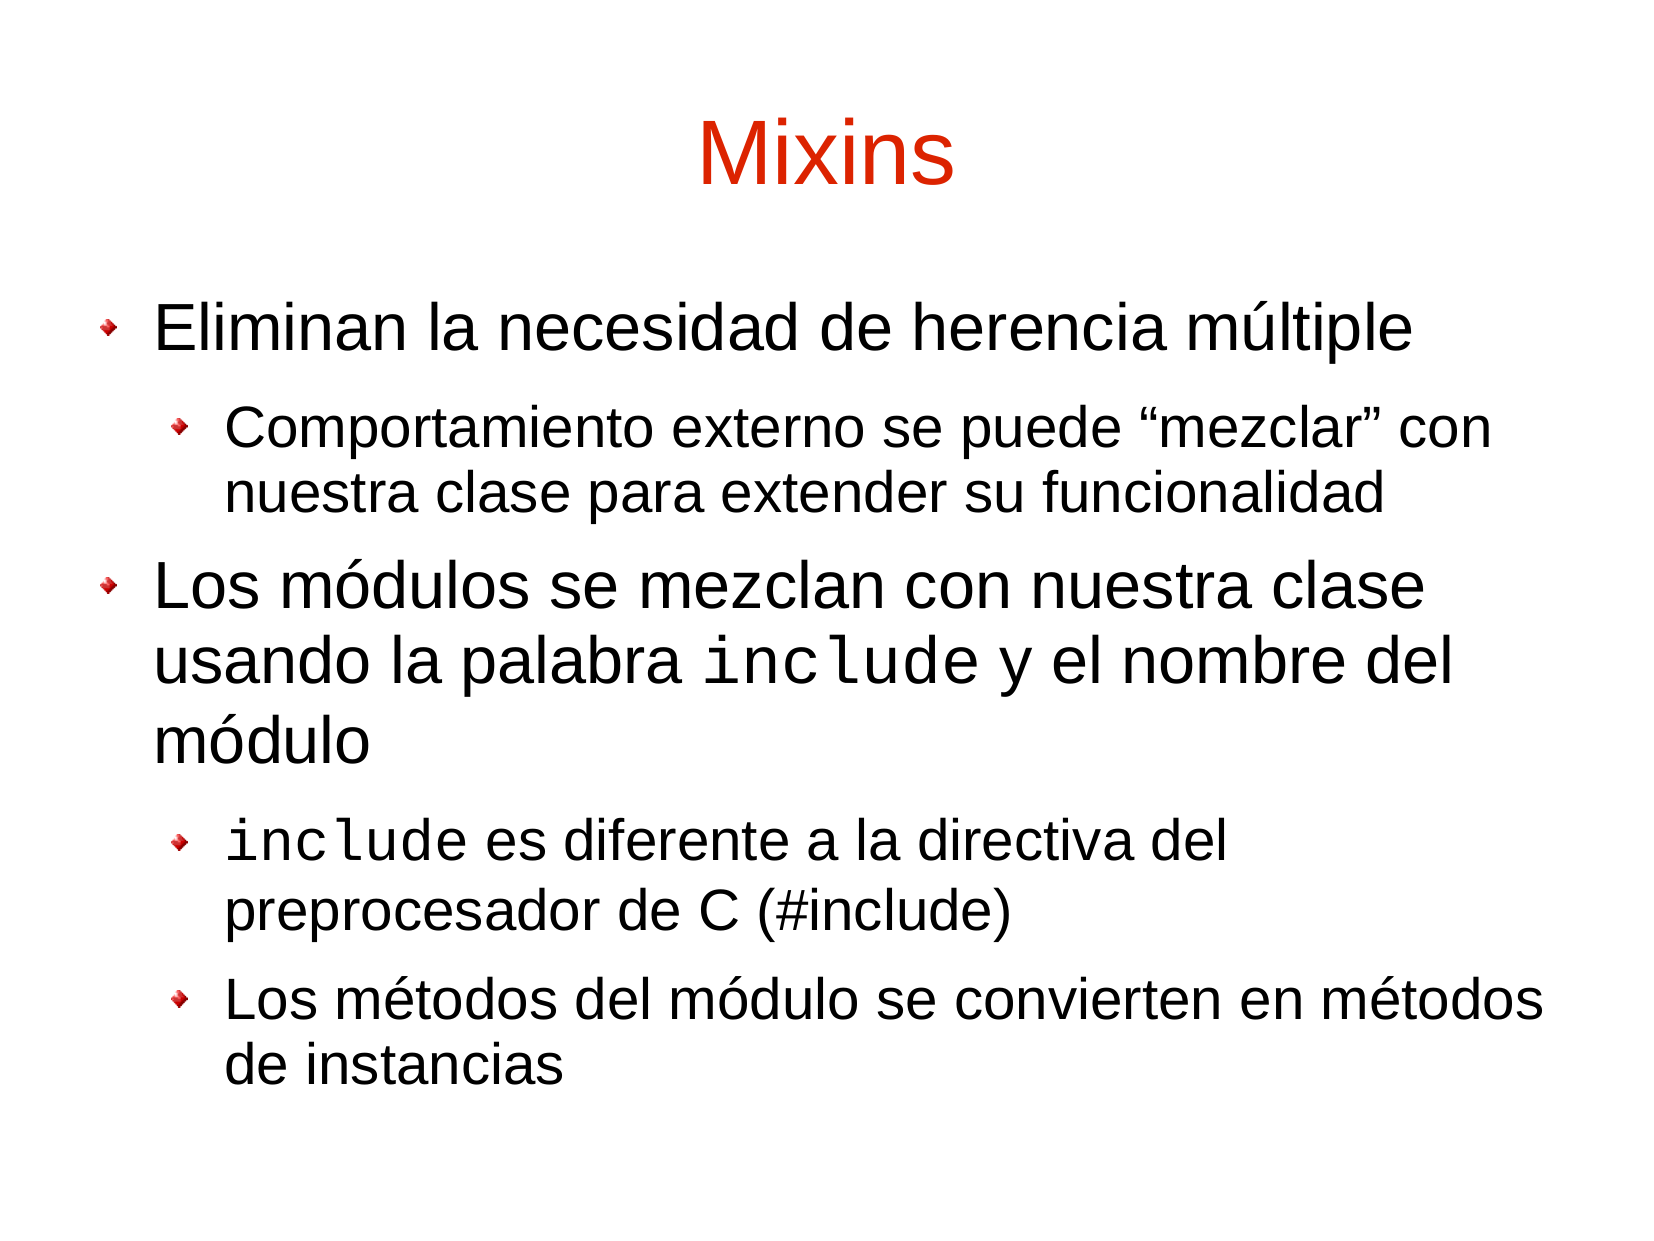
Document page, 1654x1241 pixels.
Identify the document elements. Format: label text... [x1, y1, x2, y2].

title Mixins [82, 49, 1571, 257]
list Eliminan la necesidad de herencia múltiple Comportamiento externo se puede “mezclar” con nuestra clase para extender su funcionalidad Los módulos se mezclan con nuestra clase usando la palabra include y el nombre del módulo include es diferente a la directiva del preprocesador de C (#include) Los métodos del módulo se convierten en métodos de instancias [82, 290, 1571, 1109]
